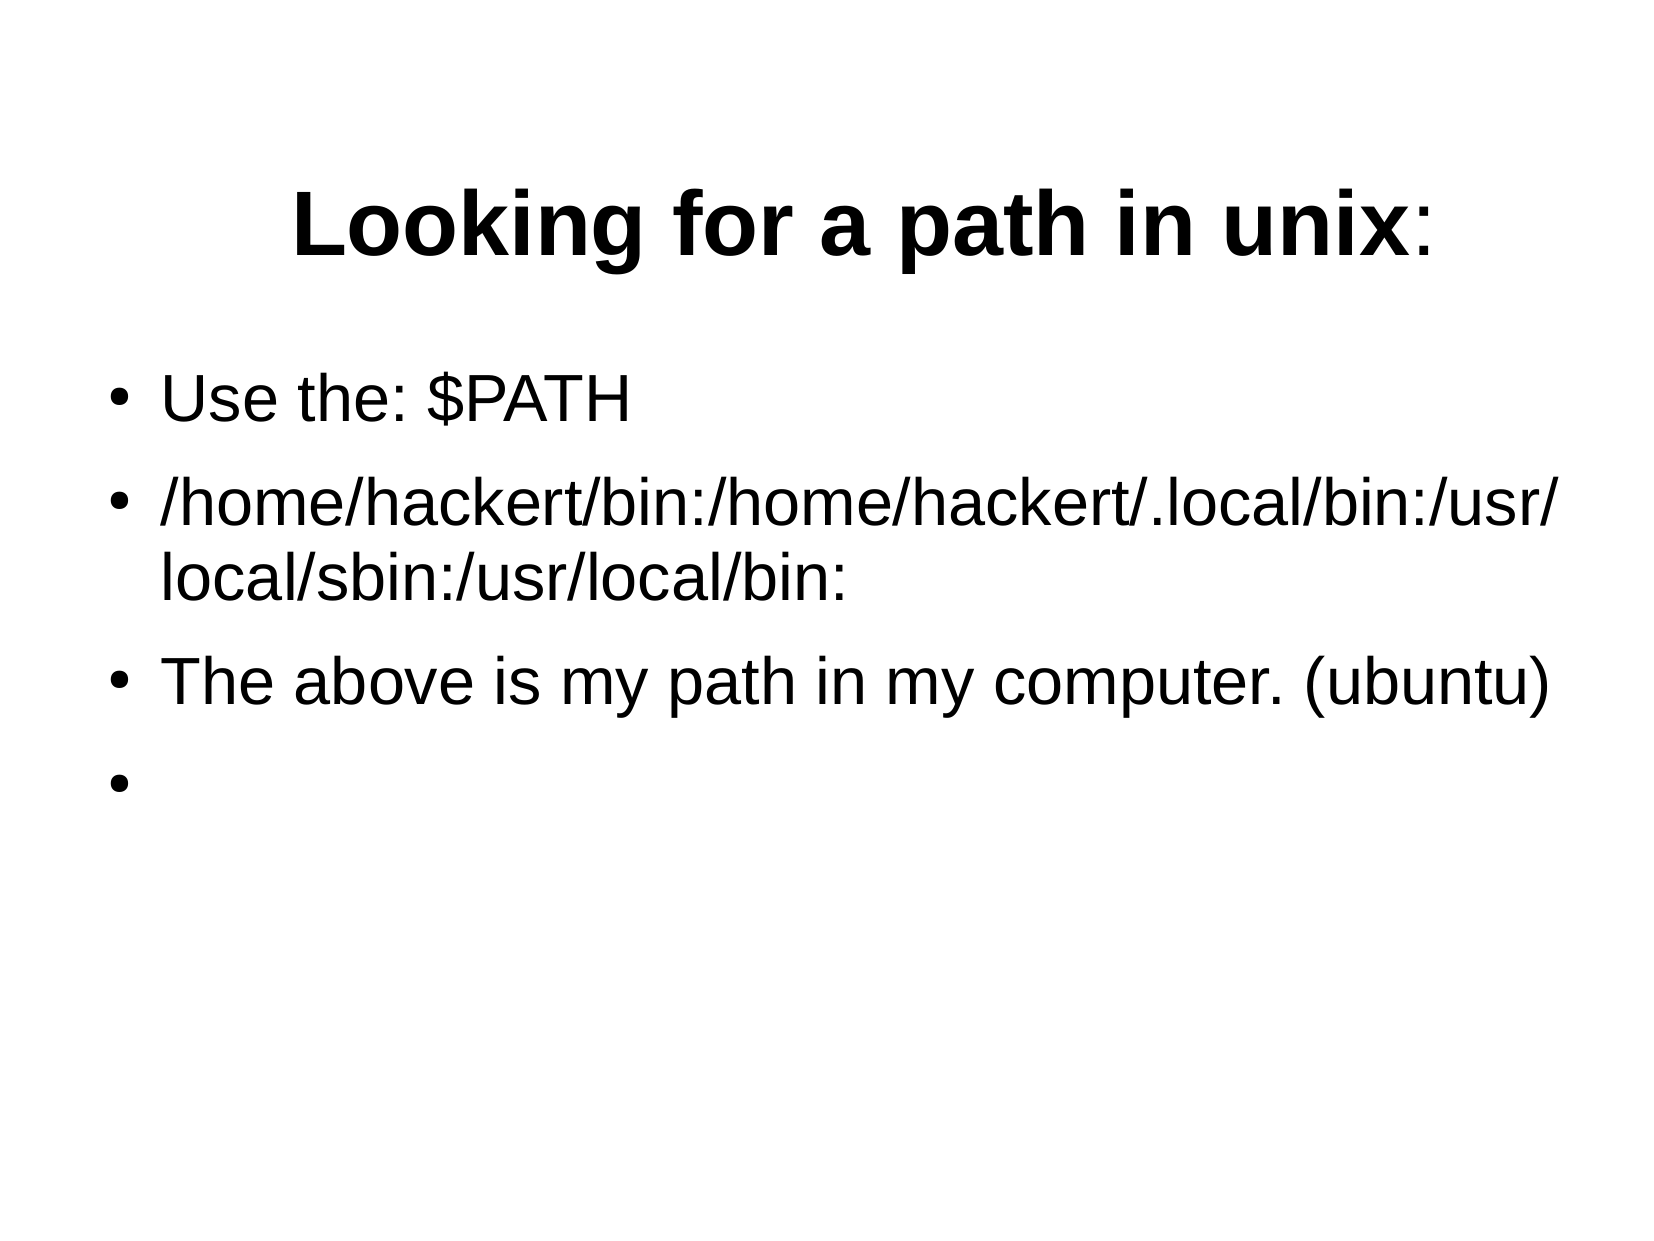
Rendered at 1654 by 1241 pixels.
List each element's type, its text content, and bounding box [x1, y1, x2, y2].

title Looking for a path in unix: [120, 120, 1609, 328]
list Use the: $PATH /home/hackert/bin:/home/hackert/.local/bin:/usr/local/sbin:/usr/local/bin: The above is my path in my computer. (ubuntu) [90, 360, 1579, 1081]
